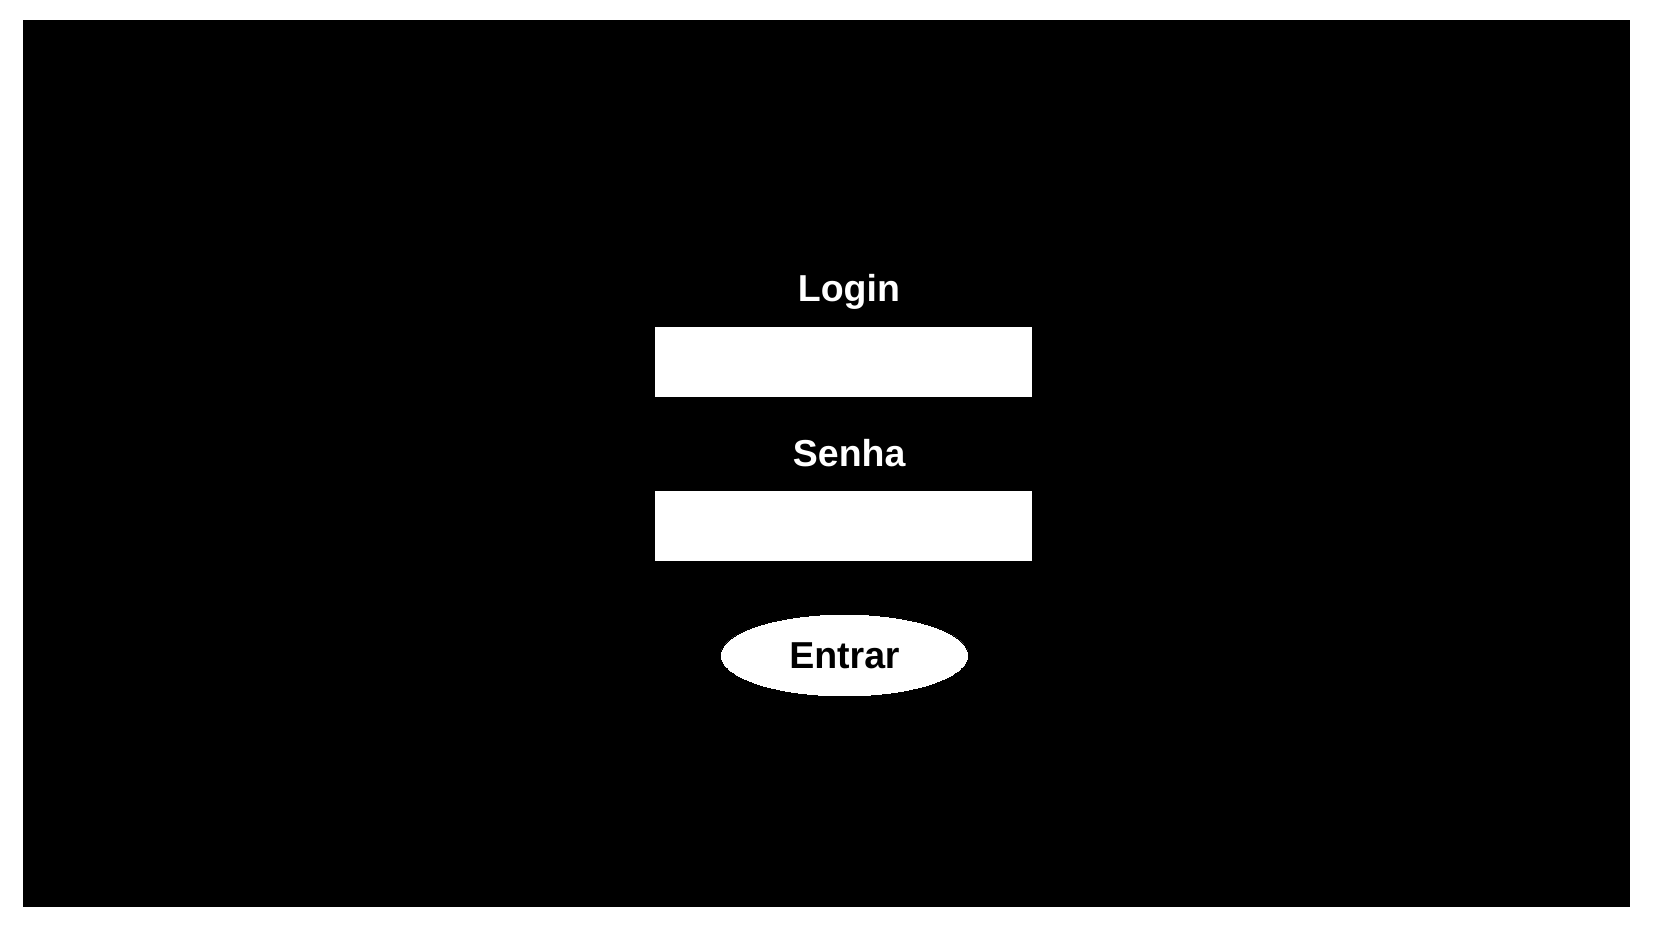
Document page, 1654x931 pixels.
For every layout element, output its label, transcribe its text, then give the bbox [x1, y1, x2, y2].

text_box [23, 20, 1630, 907]
text_box Entrar [720, 614, 969, 697]
text_box Senha [778, 424, 921, 482]
text_box Login [783, 259, 916, 317]
